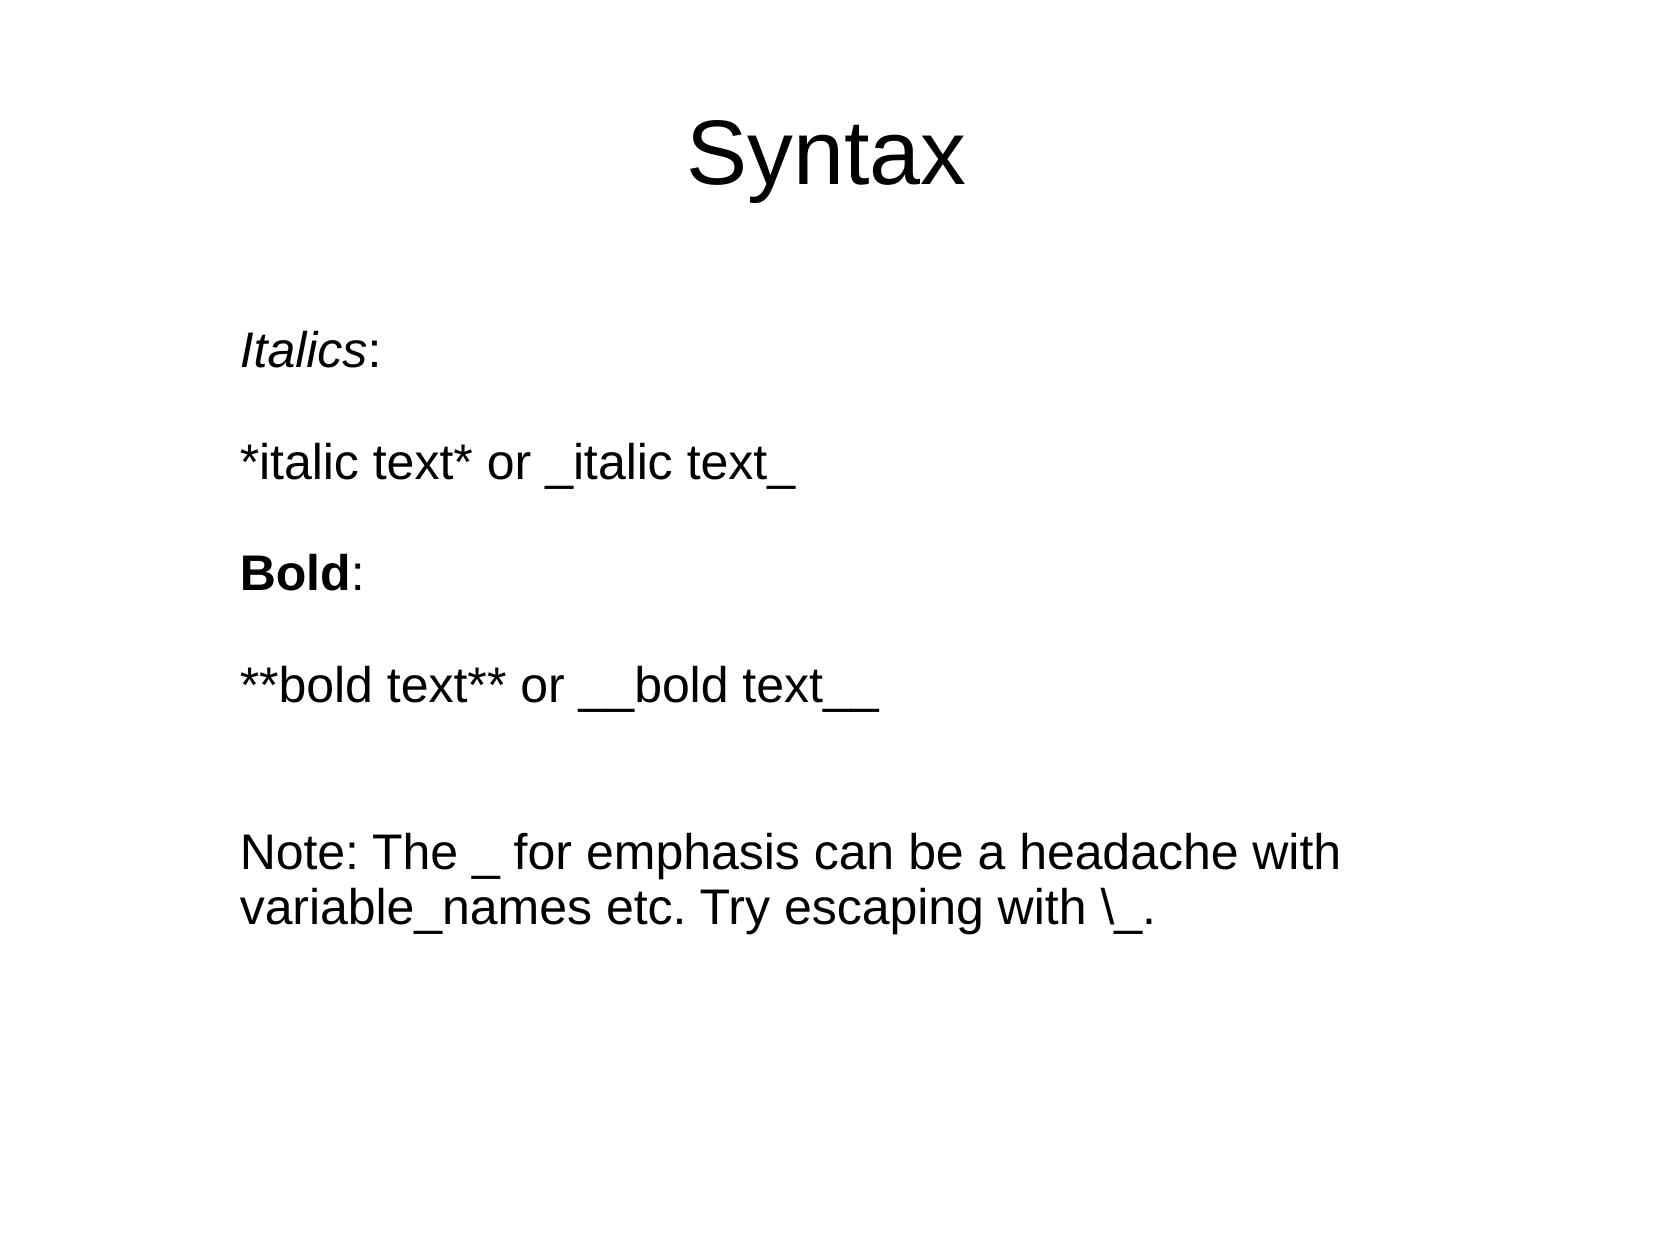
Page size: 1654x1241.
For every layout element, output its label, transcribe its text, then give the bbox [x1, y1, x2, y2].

title Syntax [82, 49, 1571, 257]
text_box Italics: *italic text* or _italic text_ Bold: **bold text** or __bold text__ Note: The _ for emphasis can be a headache with variable_names etc. Try escaping with \_. [225, 315, 1371, 949]
